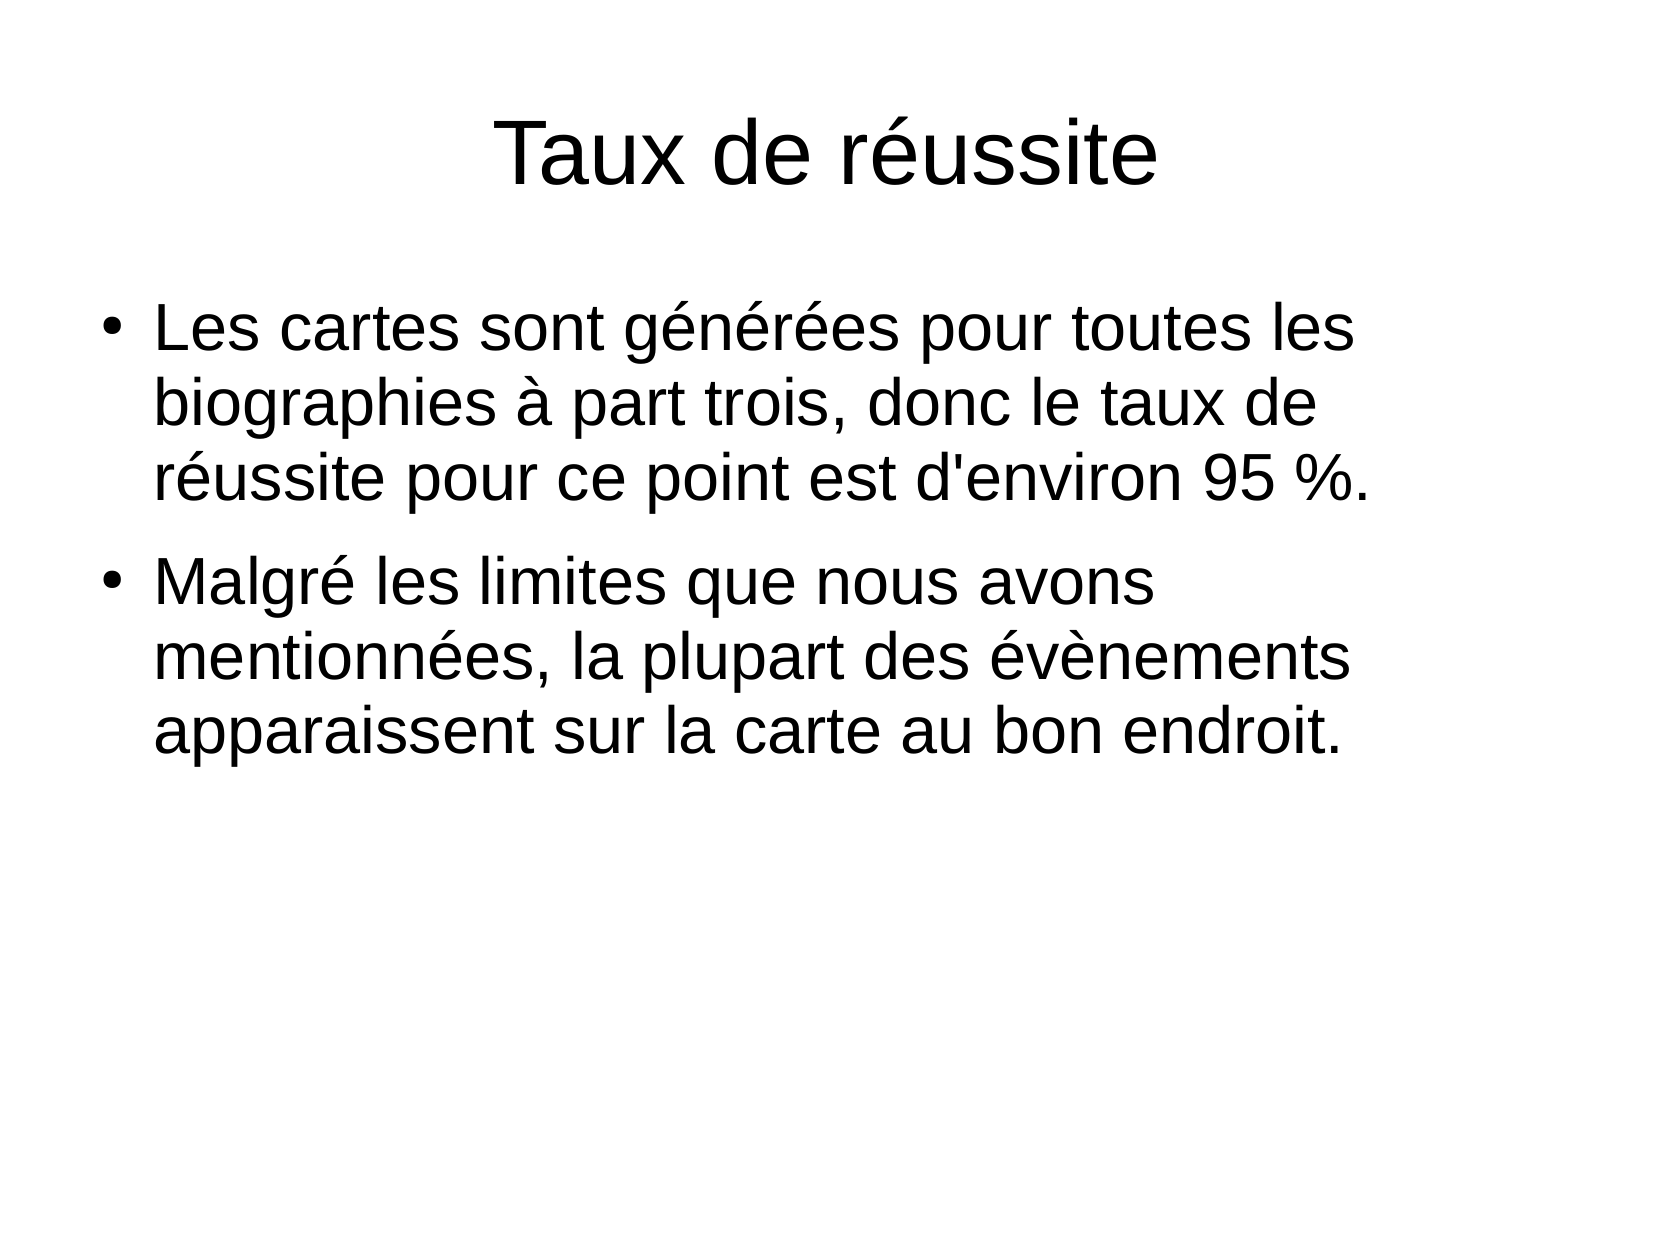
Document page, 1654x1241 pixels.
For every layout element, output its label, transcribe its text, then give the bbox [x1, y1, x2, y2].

title Taux de réussite [82, 49, 1571, 257]
list Les cartes sont générées pour toutes les biographies à part trois, donc le taux de réussite pour ce point est d'environ 95 %. Malgré les limites que nous avons mentionnées, la plupart des évènements apparaissent sur la carte au bon endroit. [82, 290, 1571, 1109]
